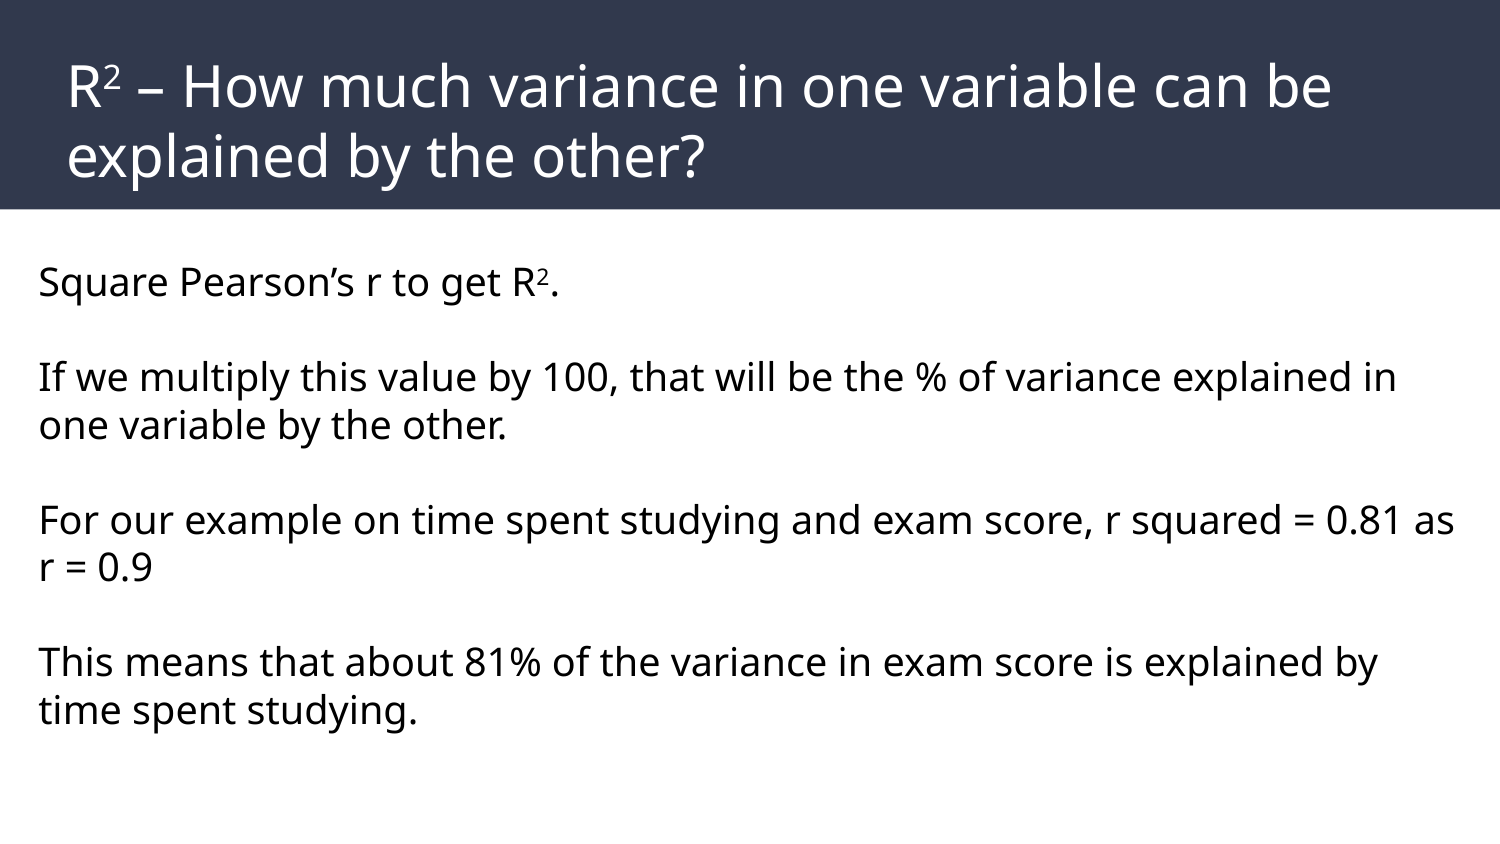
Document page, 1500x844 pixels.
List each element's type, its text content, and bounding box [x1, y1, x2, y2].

text_box Square Pearson’s r to get R2. If we multiply this value by 100, that will be the % of variance explained in one variable by the other. For our example on time spent studying and exam score, r squared = 0.81 as r = 0.9 This means that about 81% of the variance in exam score is explained by time spent studying. [23, 242, 1473, 822]
title R2 – How much variance in one variable can be explained by the other? [51, 34, 1449, 137]
